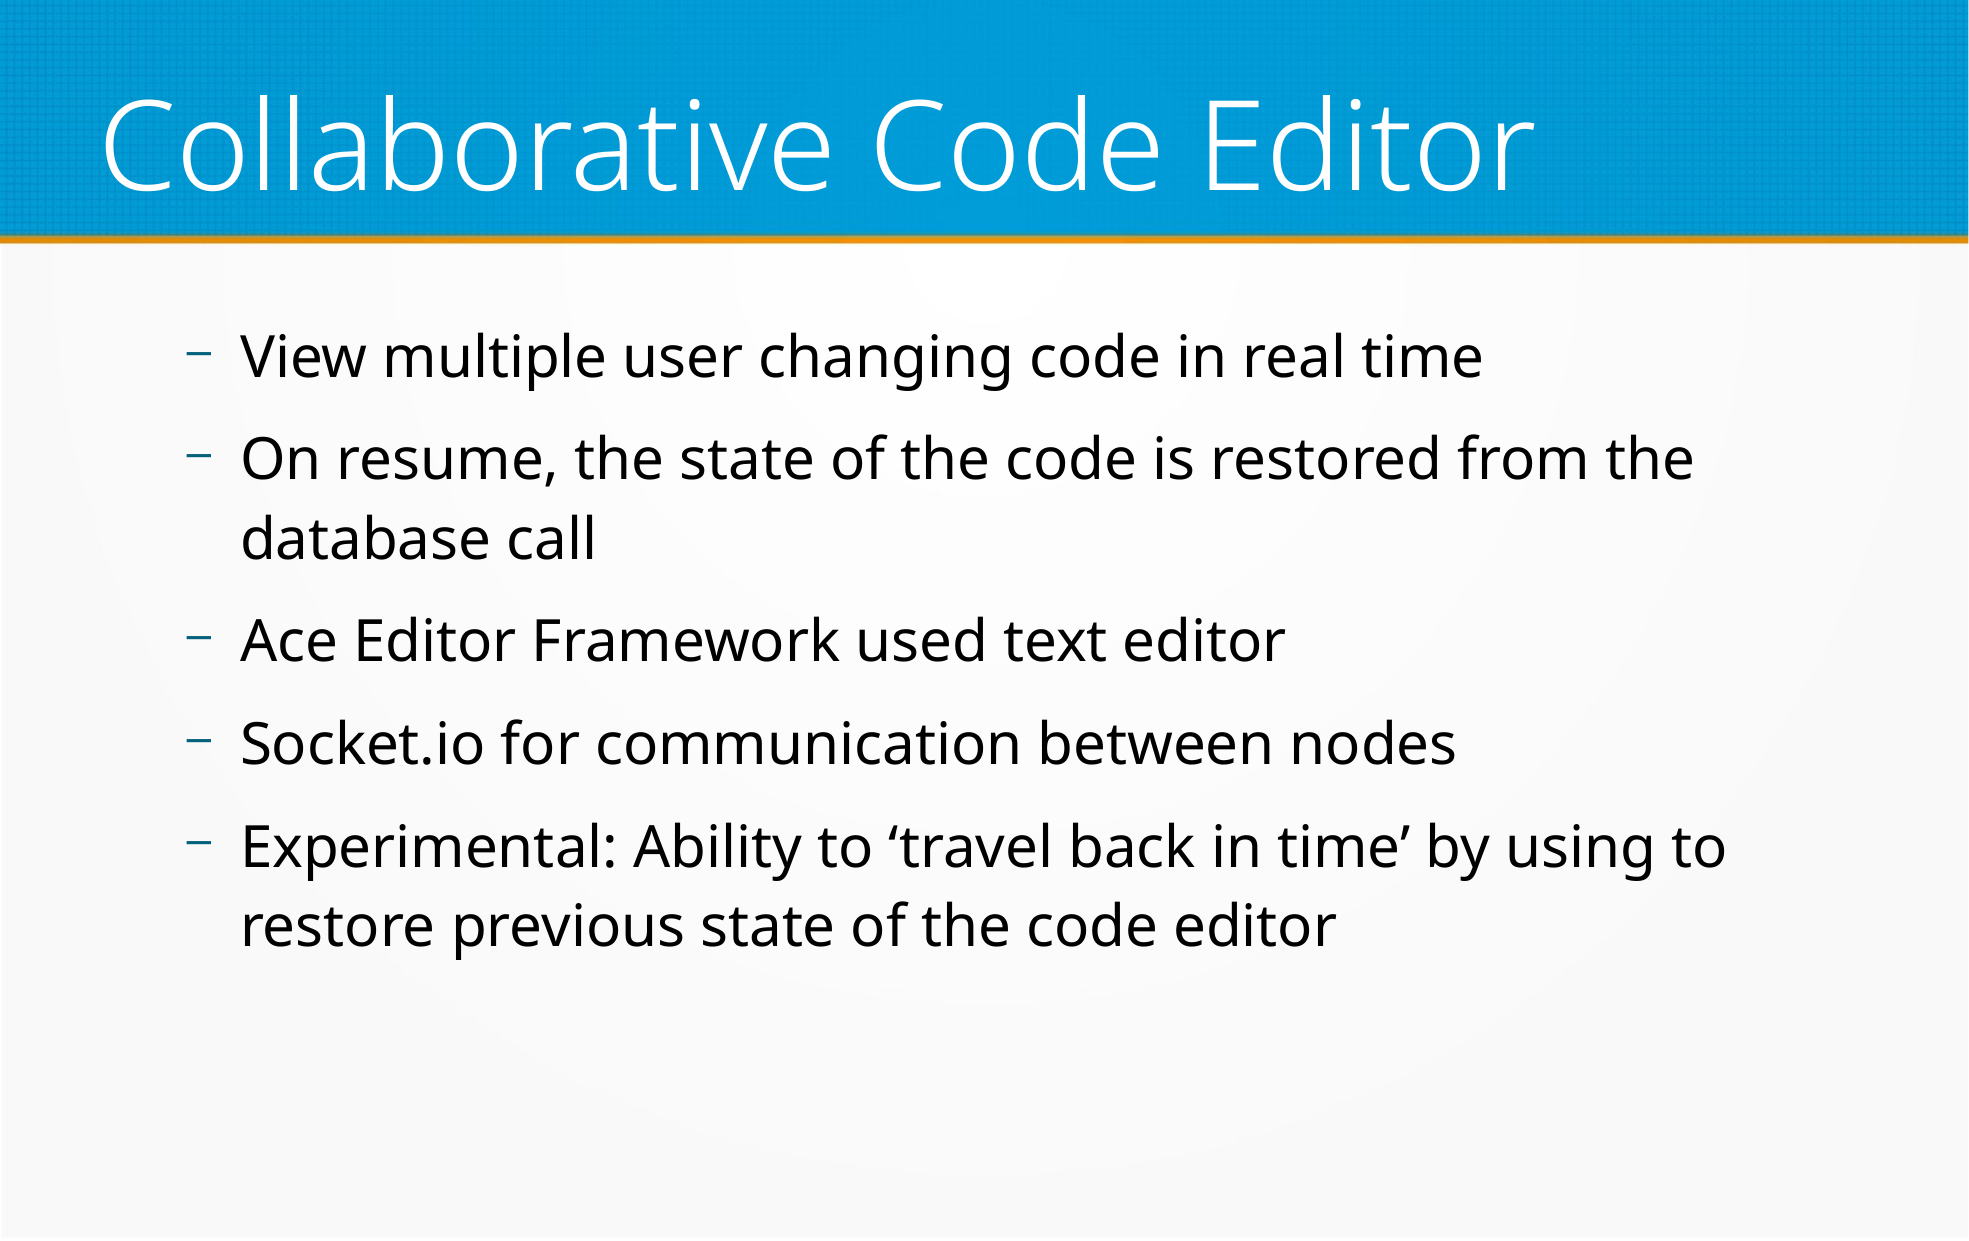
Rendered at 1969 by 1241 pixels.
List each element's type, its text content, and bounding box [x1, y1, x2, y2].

title Collaborative Code Editor [98, 19, 1870, 227]
picture [0, 233, 1969, 1241]
list View multiple user changing code in real time On resume, the state of the code is restored from the database call Ace Editor Framework used text editor Socket.io for communication between nodes Experimental: Ability to ‘travel back in time’ by using to restore previous state of the code editor [98, 315, 1861, 1081]
